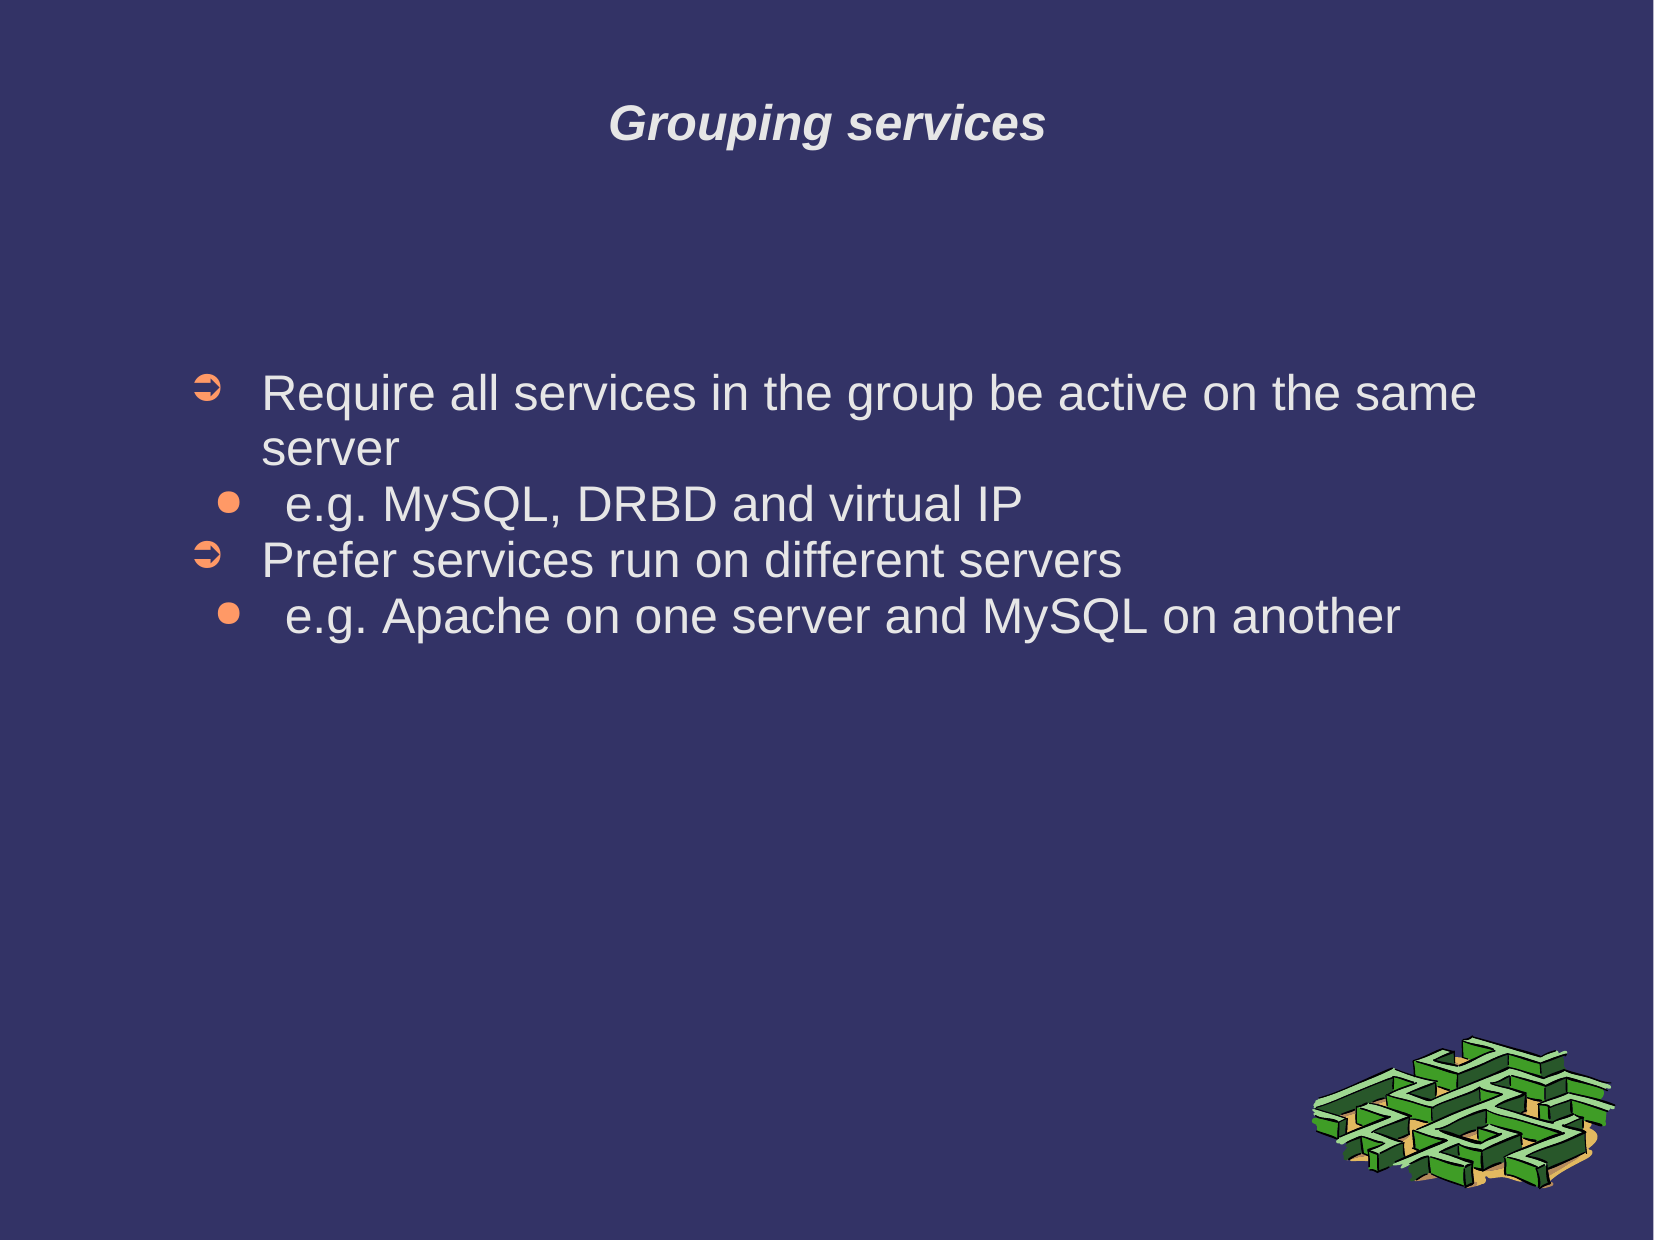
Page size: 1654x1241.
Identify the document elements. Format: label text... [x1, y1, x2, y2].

title Grouping services [121, 19, 1534, 227]
list Require all services in the group be active on the same server e.g. MySQL, DRBD and virtual IP Prefer services run on different servers e.g. Apache on one server and MySQL on another [178, 364, 1570, 1085]
